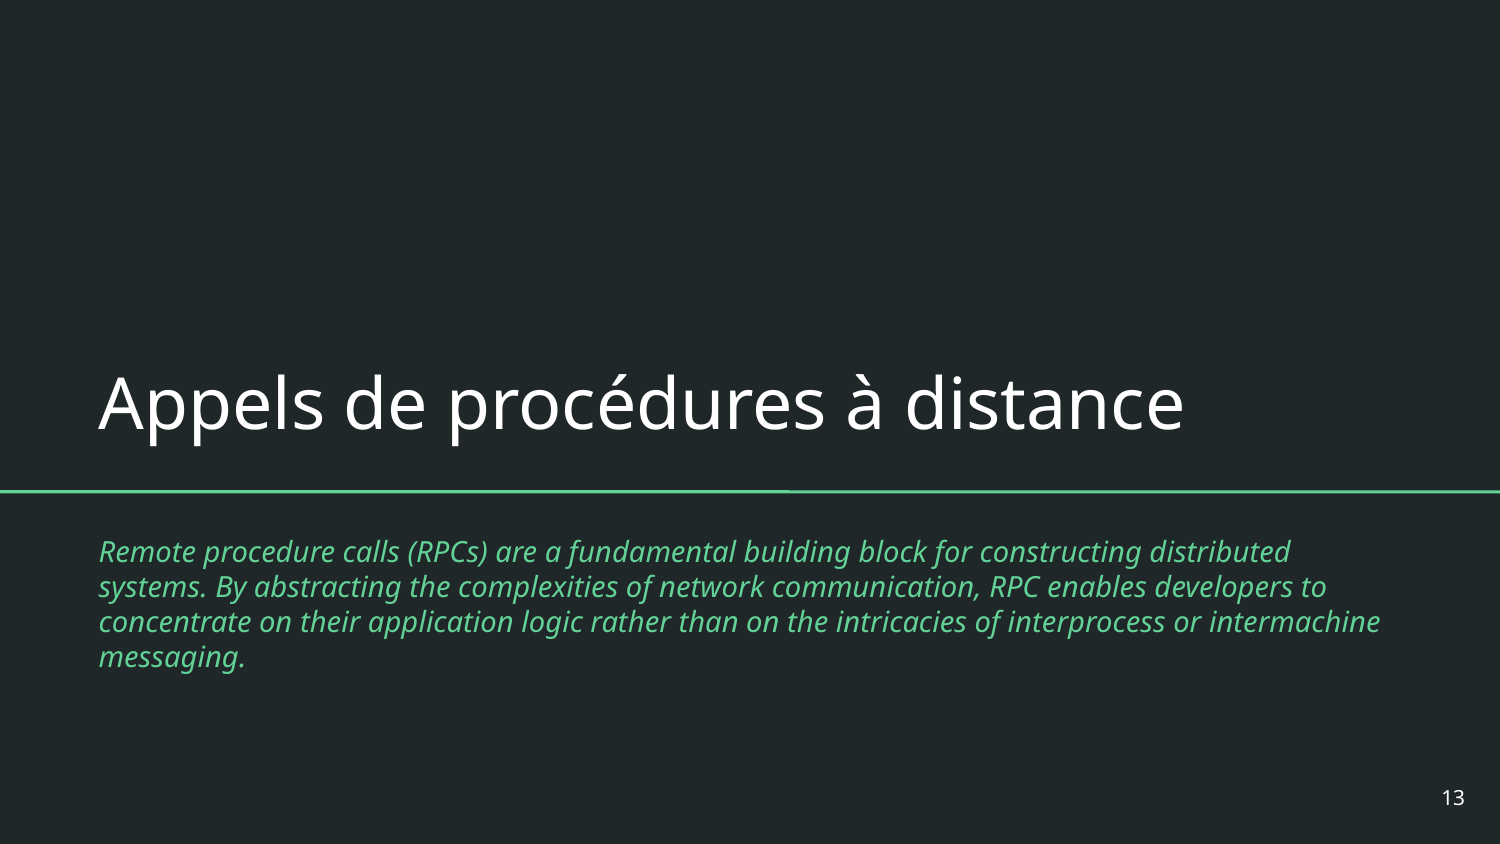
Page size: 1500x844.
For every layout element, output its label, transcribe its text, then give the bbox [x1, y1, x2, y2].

slide_number <numéro> [1389, 764, 1480, 830]
text_box Remote procedure calls (RPCs) are a fundamental building block for constructing distributed systems. By abstracting the complexities of network communication, RPC enables developers to concentrate on their application logic rather than on the intricacies of interprocess or intermachine messaging. [83, 518, 1418, 689]
title Appels de procédures à distance [83, 337, 1417, 466]
